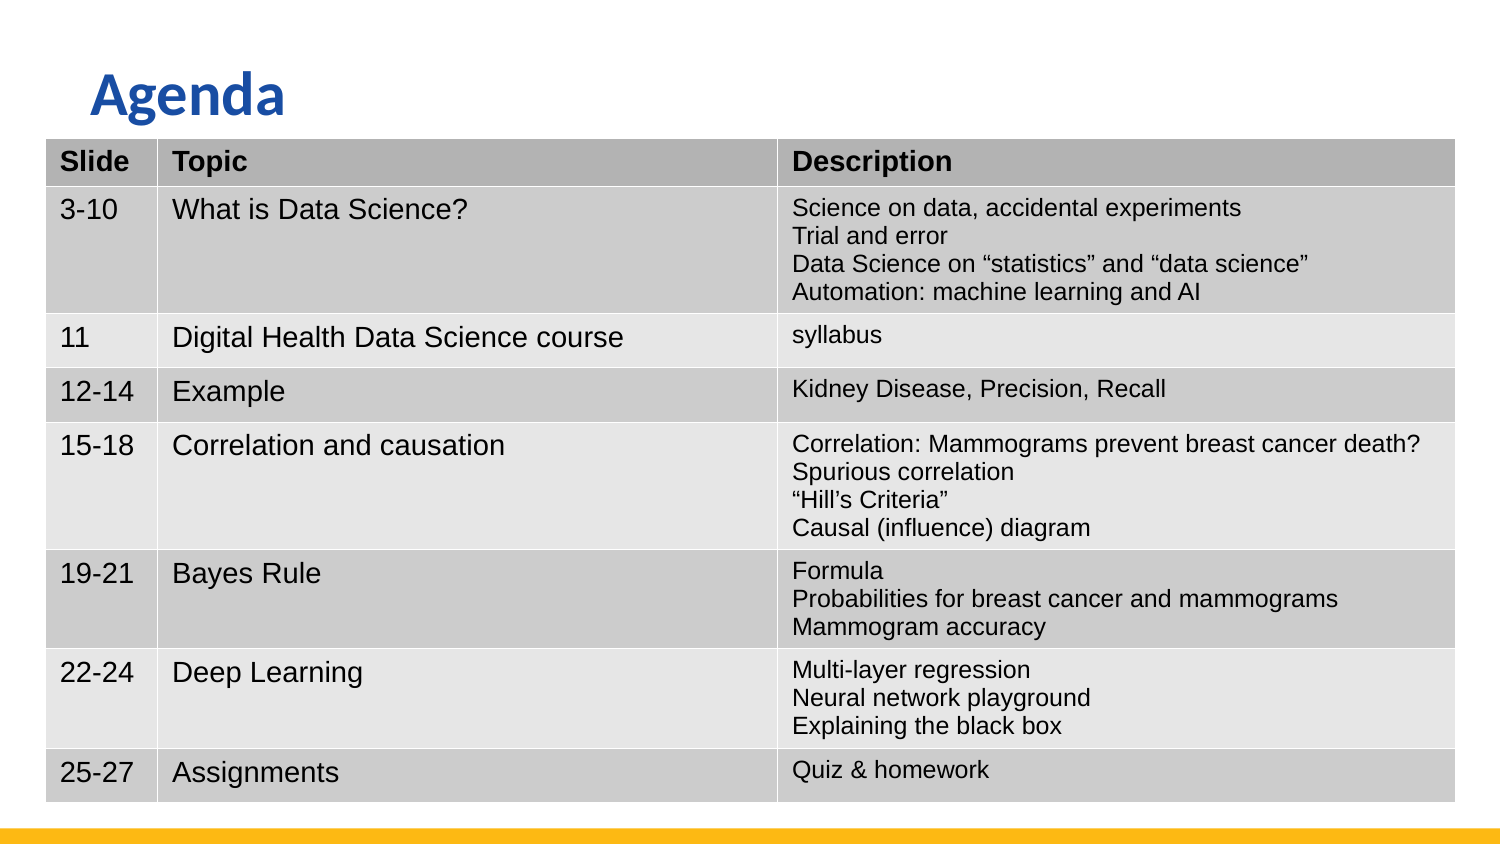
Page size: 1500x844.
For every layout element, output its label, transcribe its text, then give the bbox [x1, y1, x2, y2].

table_cell 11 [46, 314, 157, 367]
table_cell 3-10 [46, 187, 157, 313]
table_cell syllabus [778, 314, 1455, 367]
table_cell Quiz & homework [778, 749, 1455, 802]
table_cell Multi-layer regression Neural network playground Explaining the black box [778, 649, 1455, 748]
table_cell Correlation and causation [158, 423, 777, 549]
table_cell 15-18 [46, 423, 157, 549]
table_cell Kidney Disease, Precision, Recall [778, 368, 1455, 422]
table_header Slide [46, 139, 157, 186]
table_cell 19-21 [46, 550, 157, 648]
table_cell Deep Learning [158, 649, 777, 748]
table_cell Correlation: Mammograms prevent breast cancer death? Spurious correlation “Hill’s Criteria” Causal (influence) diagram [778, 423, 1455, 549]
table_cell Example [158, 368, 777, 422]
table_header Description [778, 139, 1455, 186]
table_cell Bayes Rule [158, 550, 777, 648]
table_cell Science on data, accidental experiments Trial and error Data Science on “statistics” and “data science” Automation: machine learning and AI [778, 187, 1455, 313]
table_header Topic [158, 139, 777, 186]
table_cell Digital Health Data Science course [158, 314, 777, 367]
table_cell 22-24 [46, 649, 157, 748]
table_cell 25-27 [46, 749, 157, 802]
table_cell Assignments [158, 749, 777, 802]
title Agenda [75, 0, 1425, 138]
table_cell Formula Probabilities for breast cancer and mammograms Mammogram accuracy [778, 550, 1455, 648]
table_cell 12-14 [46, 368, 157, 422]
table_cell What is Data Science? [158, 187, 777, 313]
